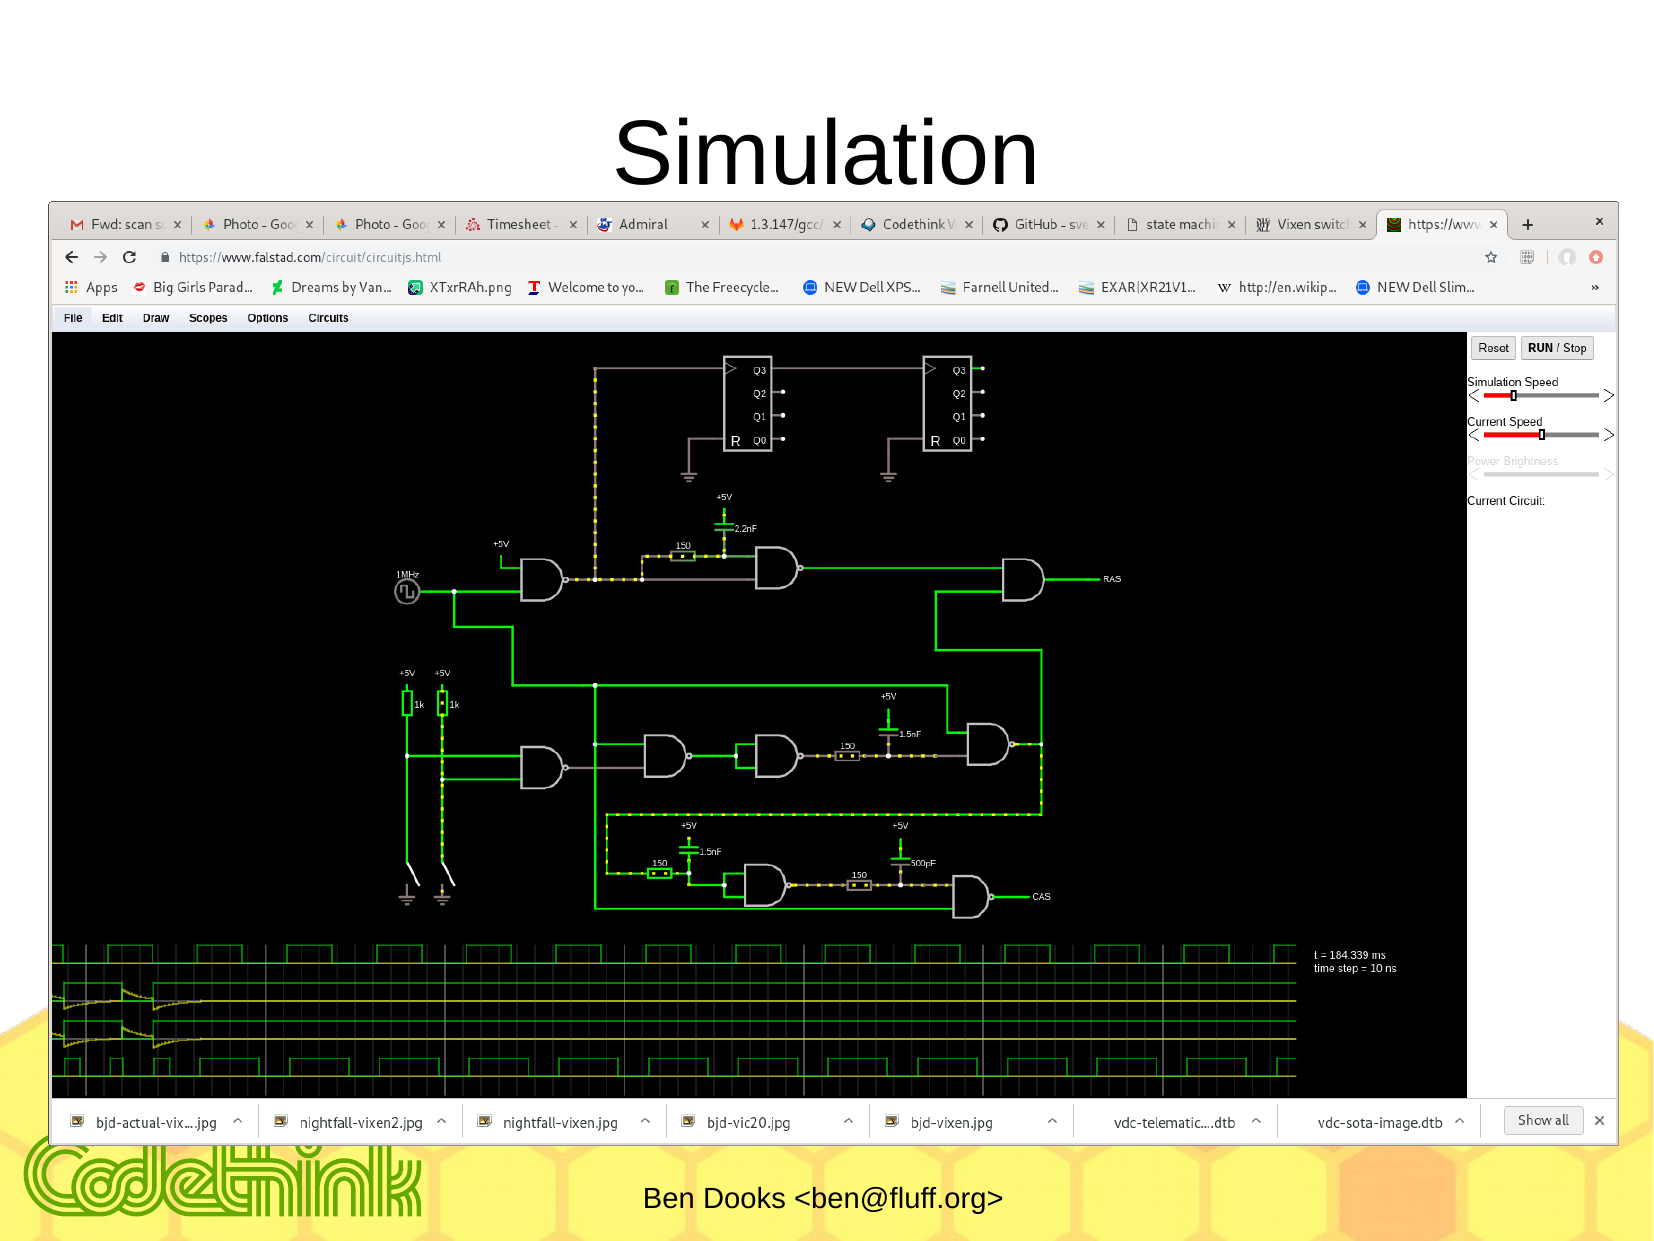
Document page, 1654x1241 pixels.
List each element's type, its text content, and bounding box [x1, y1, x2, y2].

title Simulation [82, 49, 1571, 201]
picture [0, 201, 1654, 1241]
